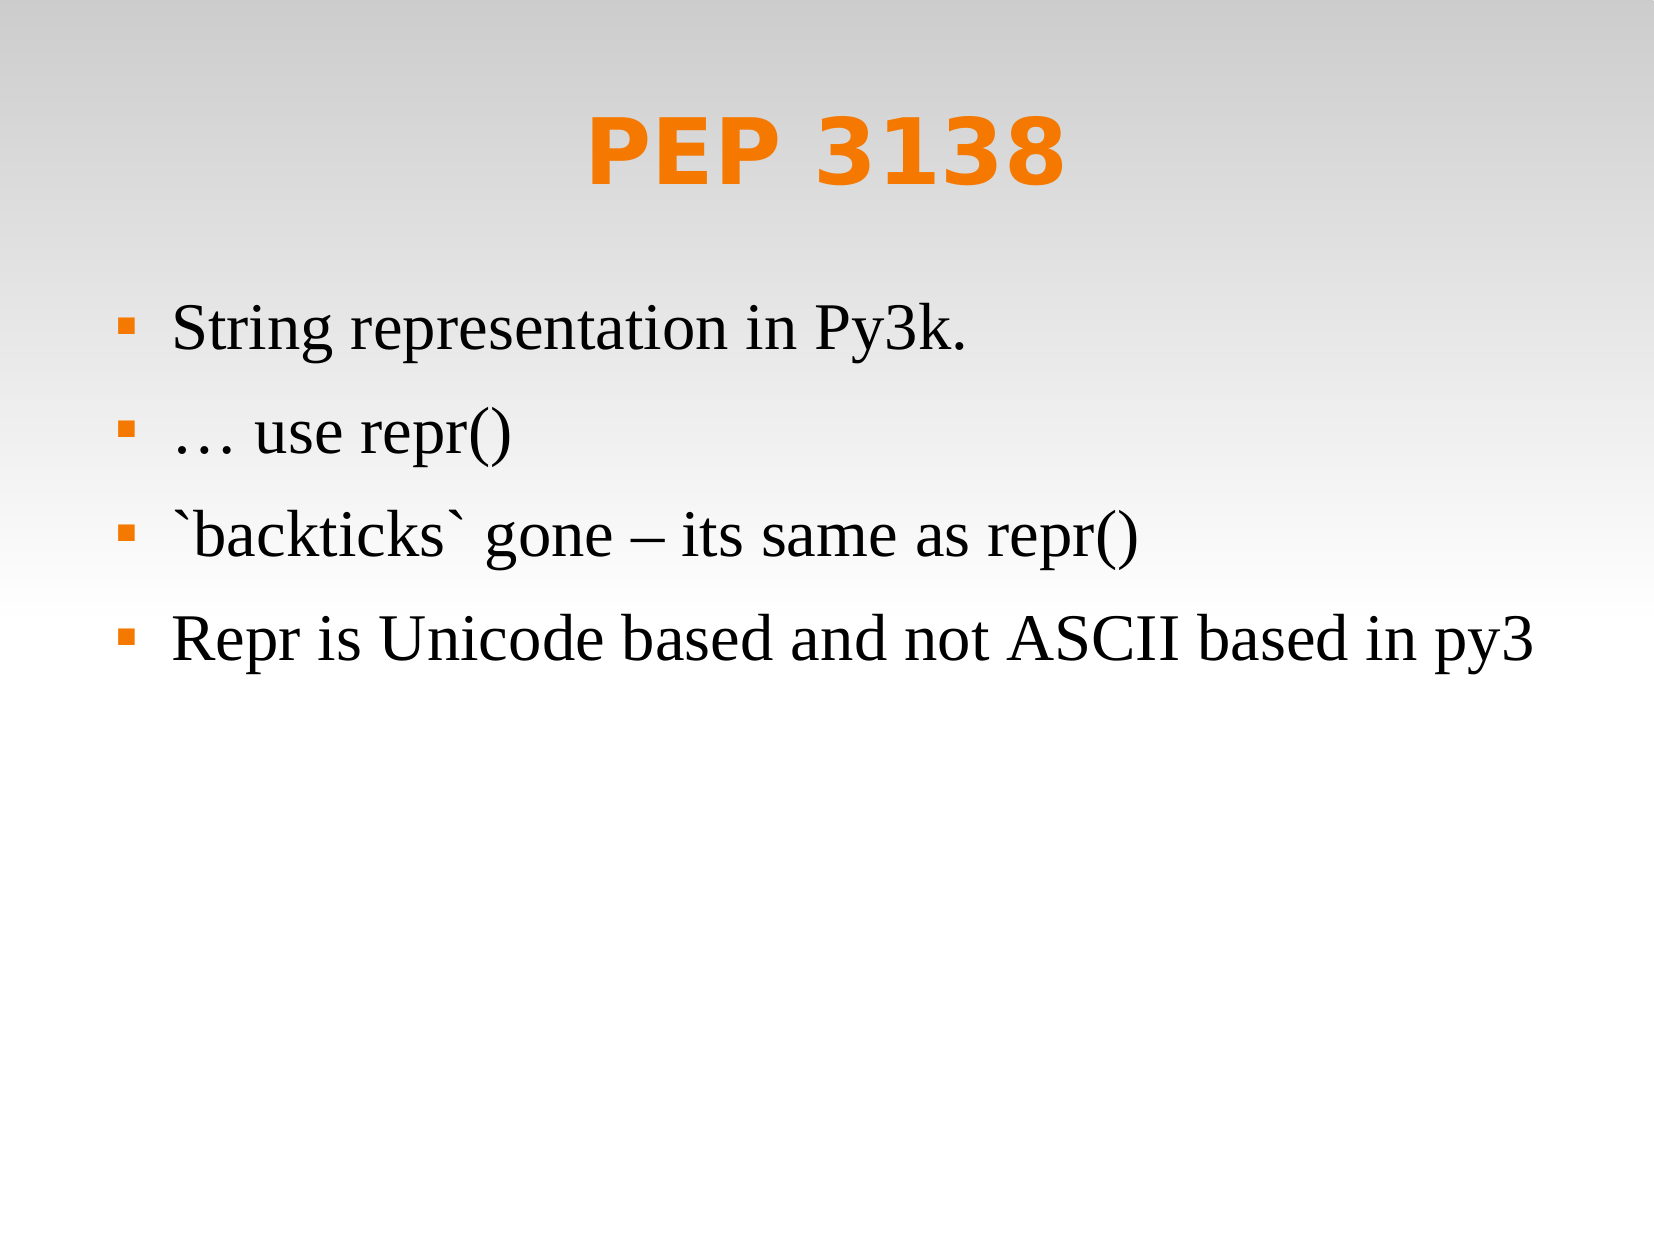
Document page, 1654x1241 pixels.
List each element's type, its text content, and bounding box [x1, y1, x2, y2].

title PEP 3138 [82, 56, 1571, 250]
list String representation in Py3k. … use repr() `backticks` gone – its same as repr() Repr is Unicode based and not ASCII based in py3 [82, 290, 1571, 1094]
